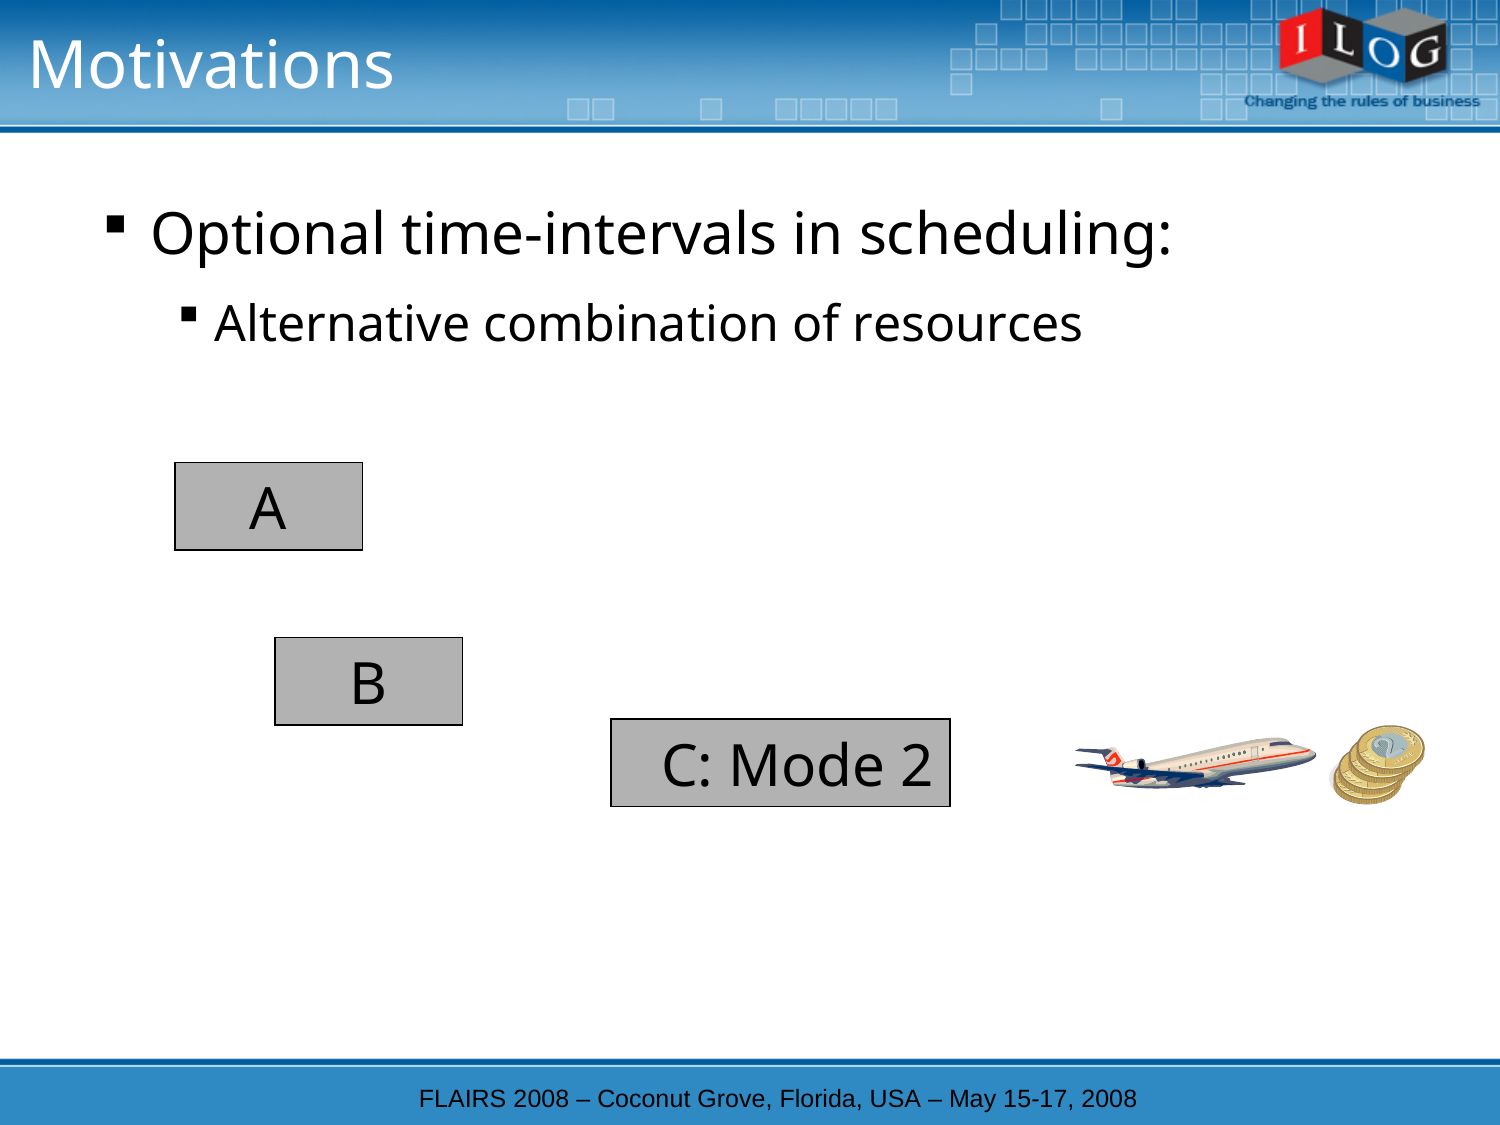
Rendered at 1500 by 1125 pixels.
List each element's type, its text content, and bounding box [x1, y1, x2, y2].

text_box [611, 718, 950, 807]
text_box A [174, 462, 363, 550]
title Motivations [12, 0, 1300, 144]
text_box B [274, 637, 463, 726]
text_box C: Mode 2 [646, 720, 949, 806]
list Optional time-intervals in scheduling: Alternative combination of resources [87, 174, 1413, 1000]
text_box [1338, 725, 1425, 795]
picture [0, 0, 1500, 1125]
